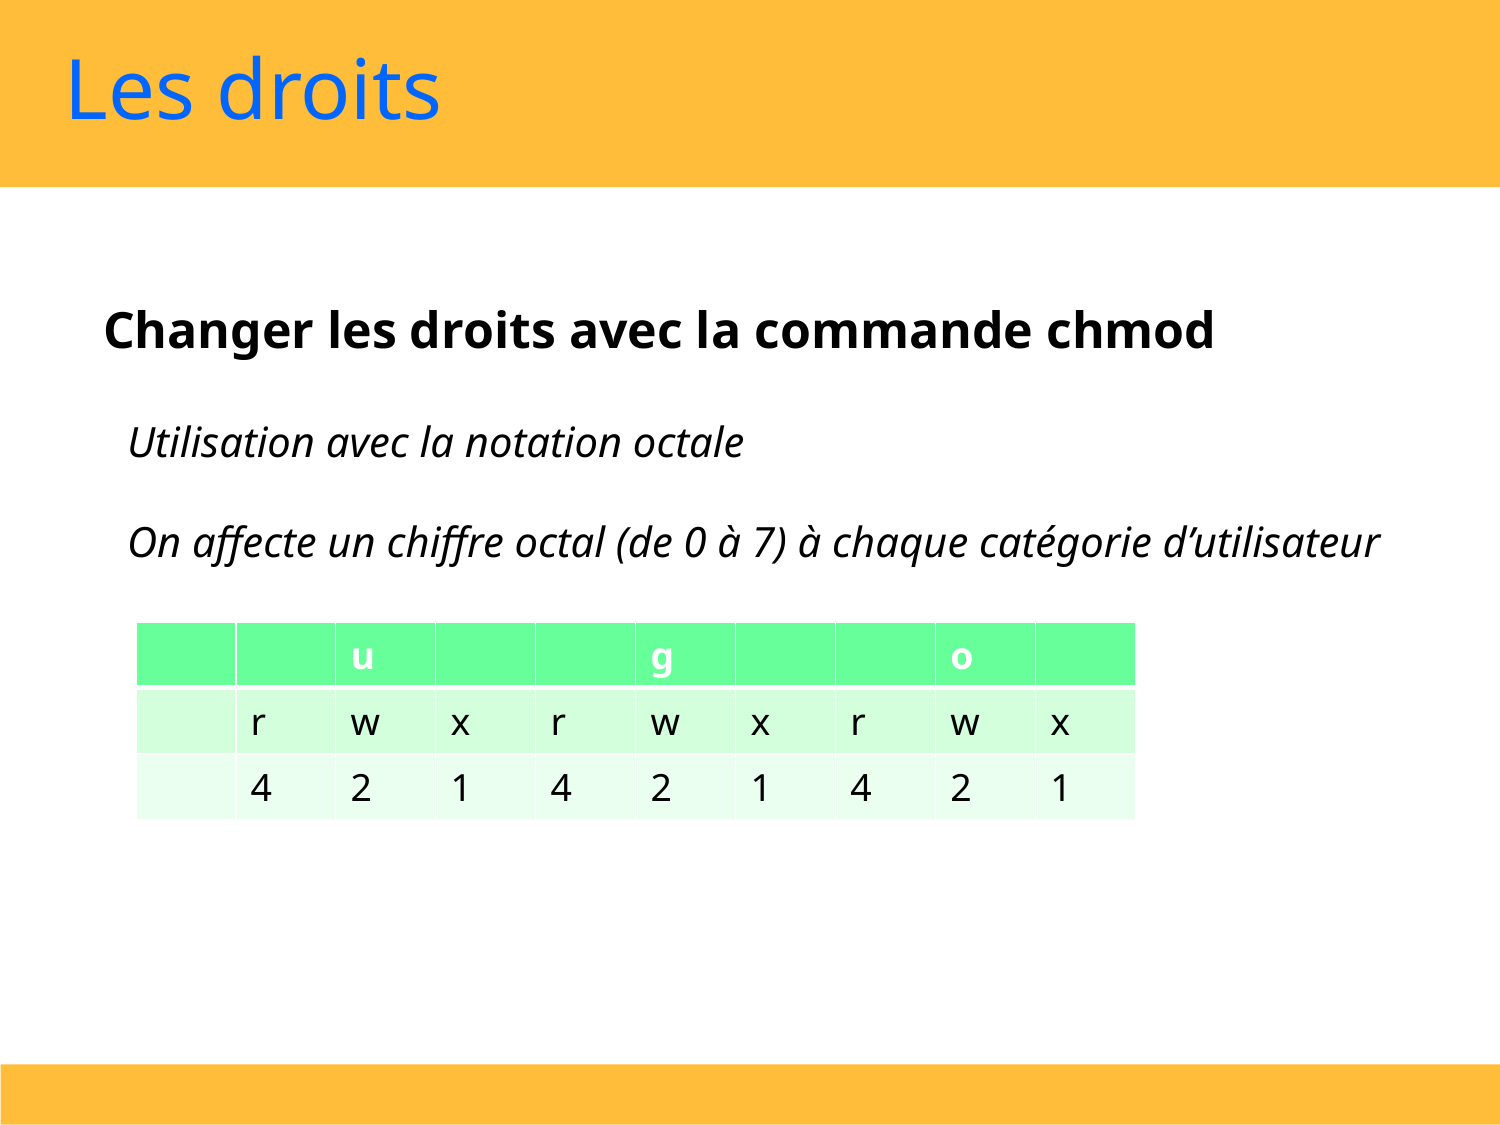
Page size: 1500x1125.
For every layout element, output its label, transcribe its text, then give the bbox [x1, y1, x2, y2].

table_header [836, 623, 935, 685]
table_cell 1 [736, 755, 835, 819]
table_cell x [1036, 690, 1135, 753]
table_header o [936, 623, 1035, 685]
table_cell 1 [436, 755, 535, 819]
table_cell x [436, 690, 535, 753]
table_header [137, 623, 235, 685]
text_box Les droits [49, 24, 1450, 148]
table_cell 2 [636, 755, 735, 819]
text_box Utilisation avec la notation octale On affecte un chiffre octal (de 0 à 7) à chaque catégorie d’utilisateur [112, 408, 1400, 824]
table_cell r [237, 690, 335, 753]
table_cell 1 [1036, 755, 1135, 819]
table_cell w [636, 690, 735, 753]
table_header g [636, 623, 735, 685]
table_cell [137, 755, 235, 819]
table_cell w [936, 690, 1035, 753]
table_cell 4 [237, 755, 335, 819]
table_header [237, 623, 335, 685]
table_header [536, 623, 635, 685]
table_header u [336, 623, 435, 685]
table_cell 4 [536, 755, 635, 819]
table_cell x [736, 690, 835, 753]
table_cell 4 [836, 755, 935, 819]
text_box Changer les droits avec la commande chmod [88, 290, 1406, 366]
table_cell 2 [336, 755, 435, 819]
table_cell r [536, 690, 635, 753]
table_header [1036, 623, 1135, 685]
table_cell [137, 690, 235, 753]
table_cell r [836, 690, 935, 753]
table_header [436, 623, 535, 685]
table_header [736, 623, 835, 685]
table_cell w [336, 690, 435, 753]
table_cell 2 [936, 755, 1035, 819]
